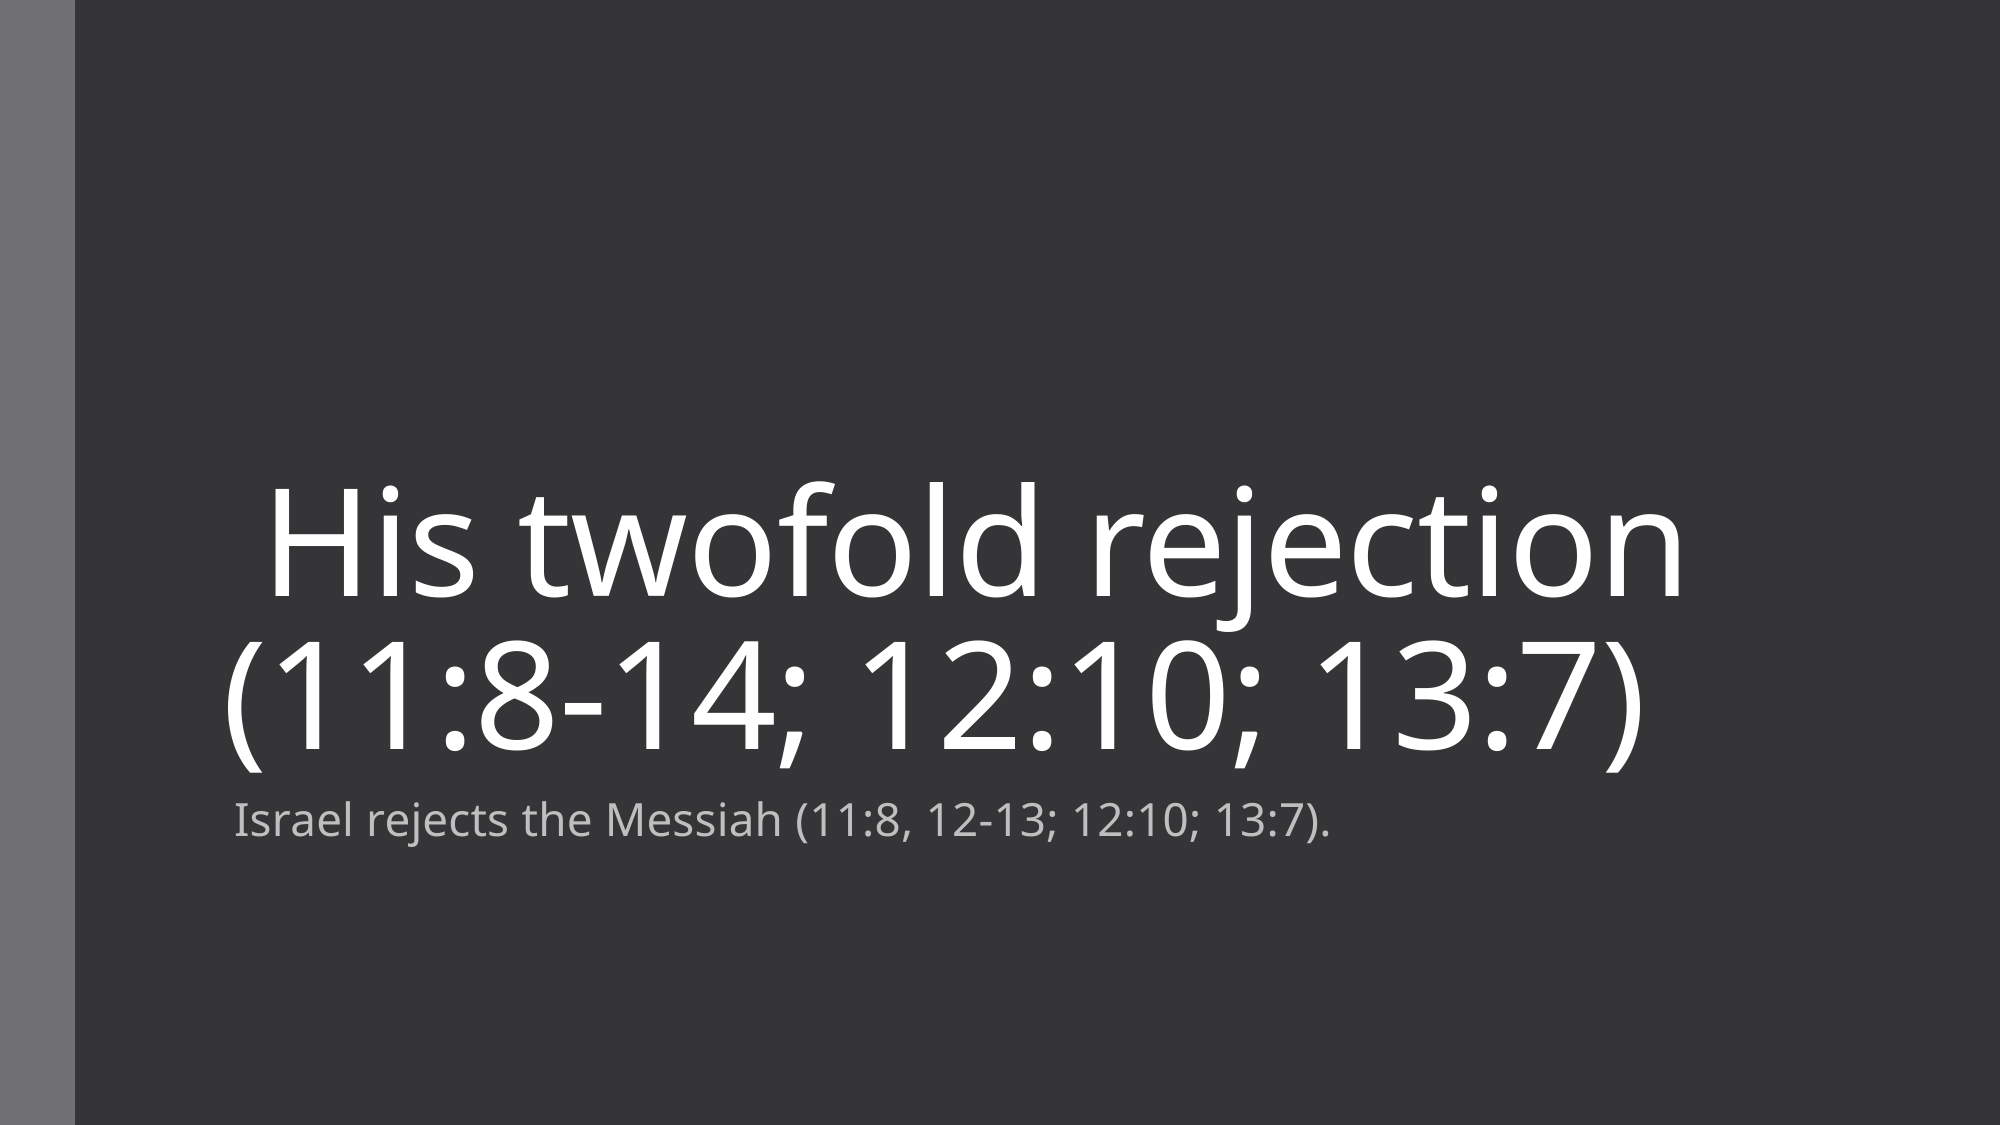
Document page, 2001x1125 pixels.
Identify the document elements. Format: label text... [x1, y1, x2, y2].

title His twofold rejection (11:8-14; 12:10; 13:7) [206, 124, 1752, 787]
subtitle Israel rejects the Messiah (11:8, 12-13; 12:10; 13:7). [206, 787, 1752, 1066]
